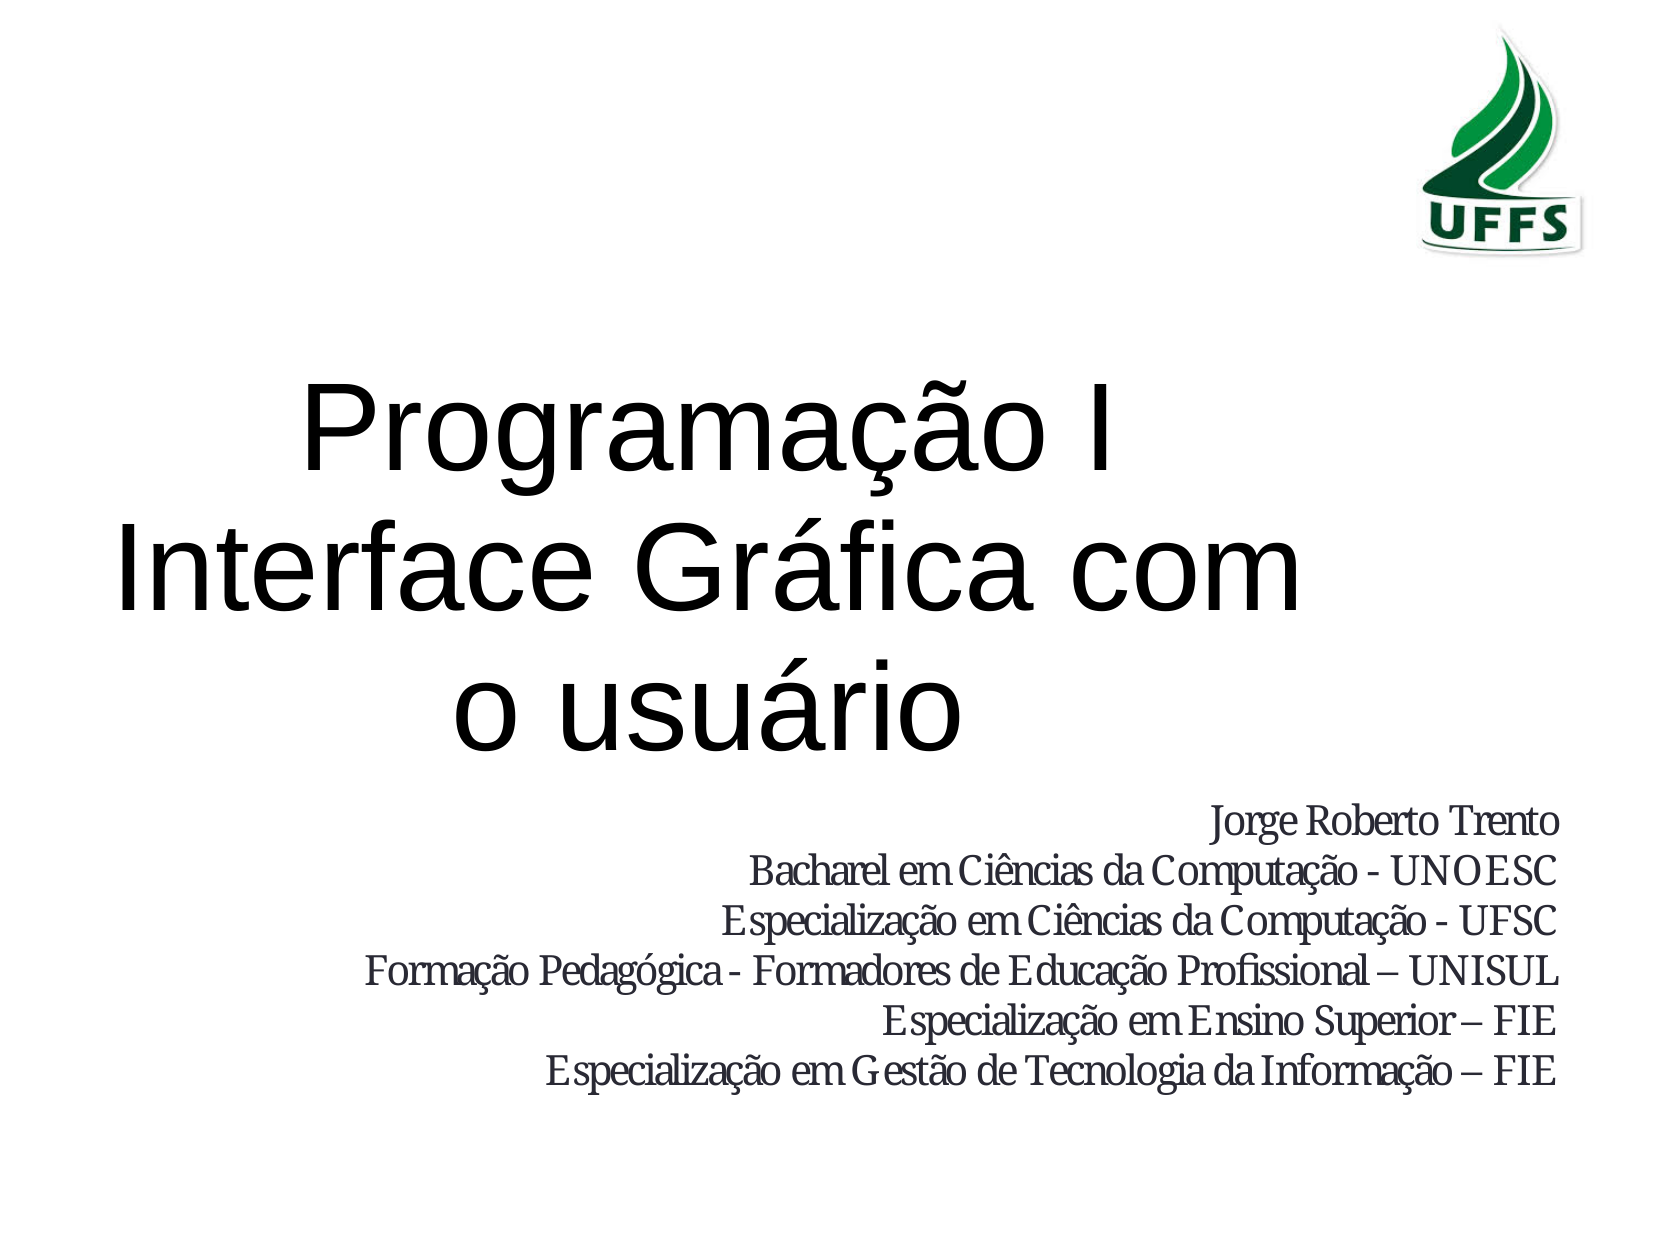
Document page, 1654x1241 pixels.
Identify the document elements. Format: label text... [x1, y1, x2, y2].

picture [1381, 20, 1624, 272]
picture [165, 784, 1594, 1123]
subtitle Programação I Interface Gráfica com o usuário [82, 49, 1335, 1010]
